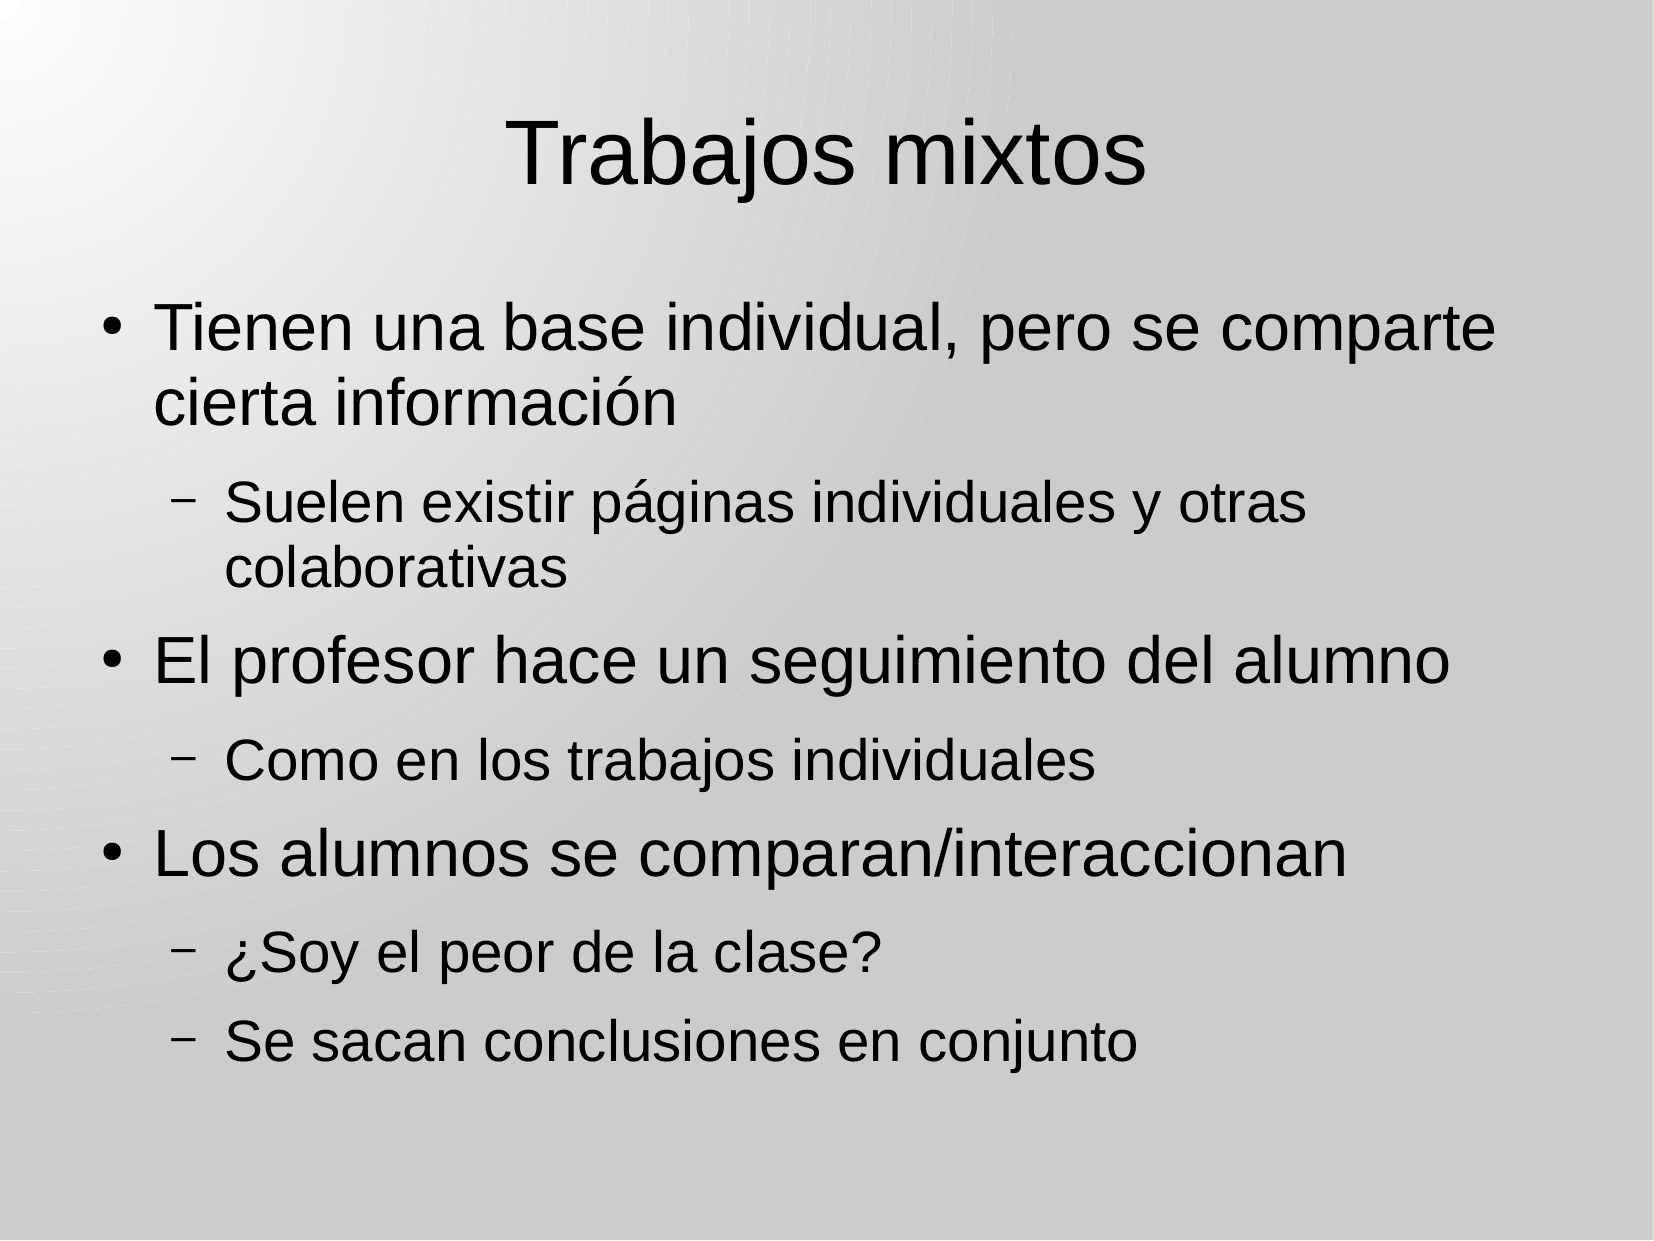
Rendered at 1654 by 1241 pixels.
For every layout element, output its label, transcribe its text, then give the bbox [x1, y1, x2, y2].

title Trabajos mixtos [82, 49, 1571, 257]
list Tienen una base individual, pero se comparte cierta información Suelen existir páginas individuales y otras colaborativas El profesor hace un seguimiento del alumno Como en los trabajos individuales Los alumnos se comparan/interaccionan ¿Soy el peor de la clase? Se sacan conclusiones en conjunto [82, 290, 1538, 1109]
